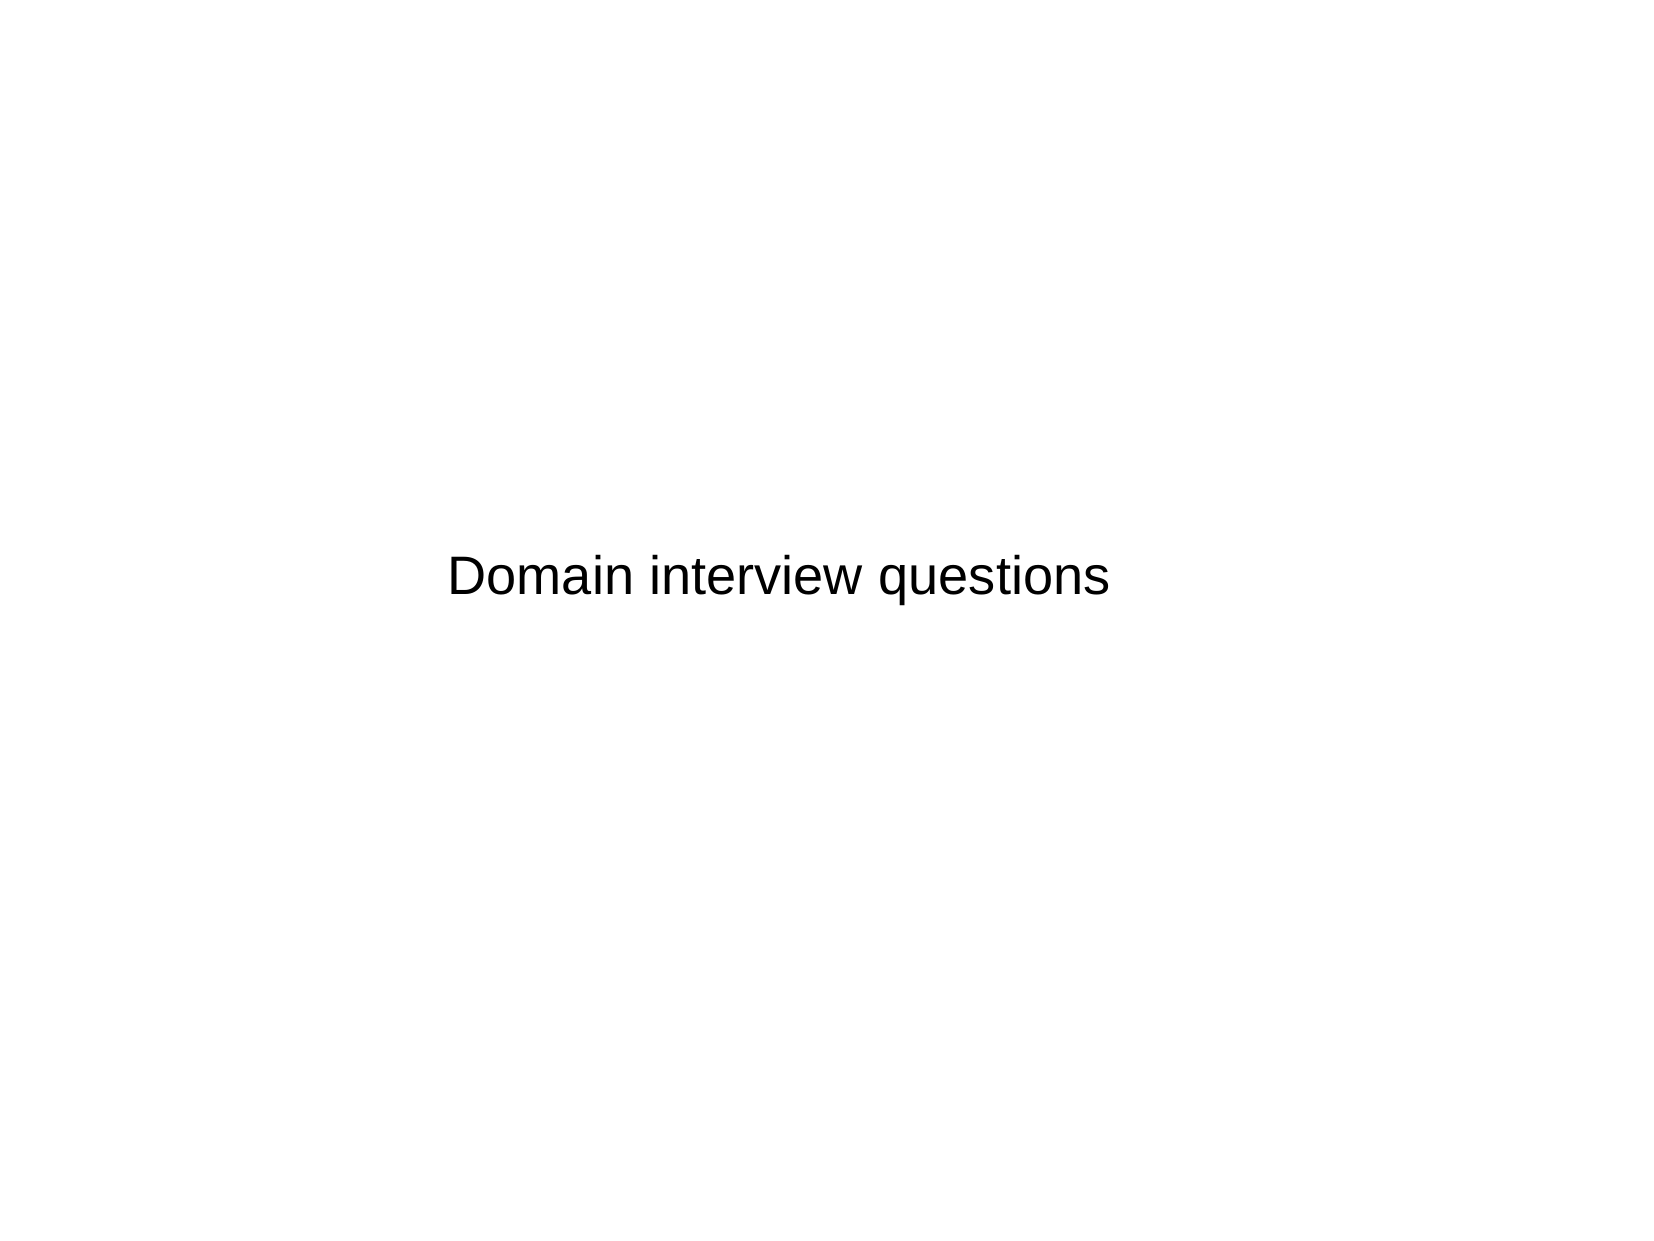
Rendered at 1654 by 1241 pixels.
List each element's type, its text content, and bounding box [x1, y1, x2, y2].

title Domain interview questions [35, 472, 1524, 680]
